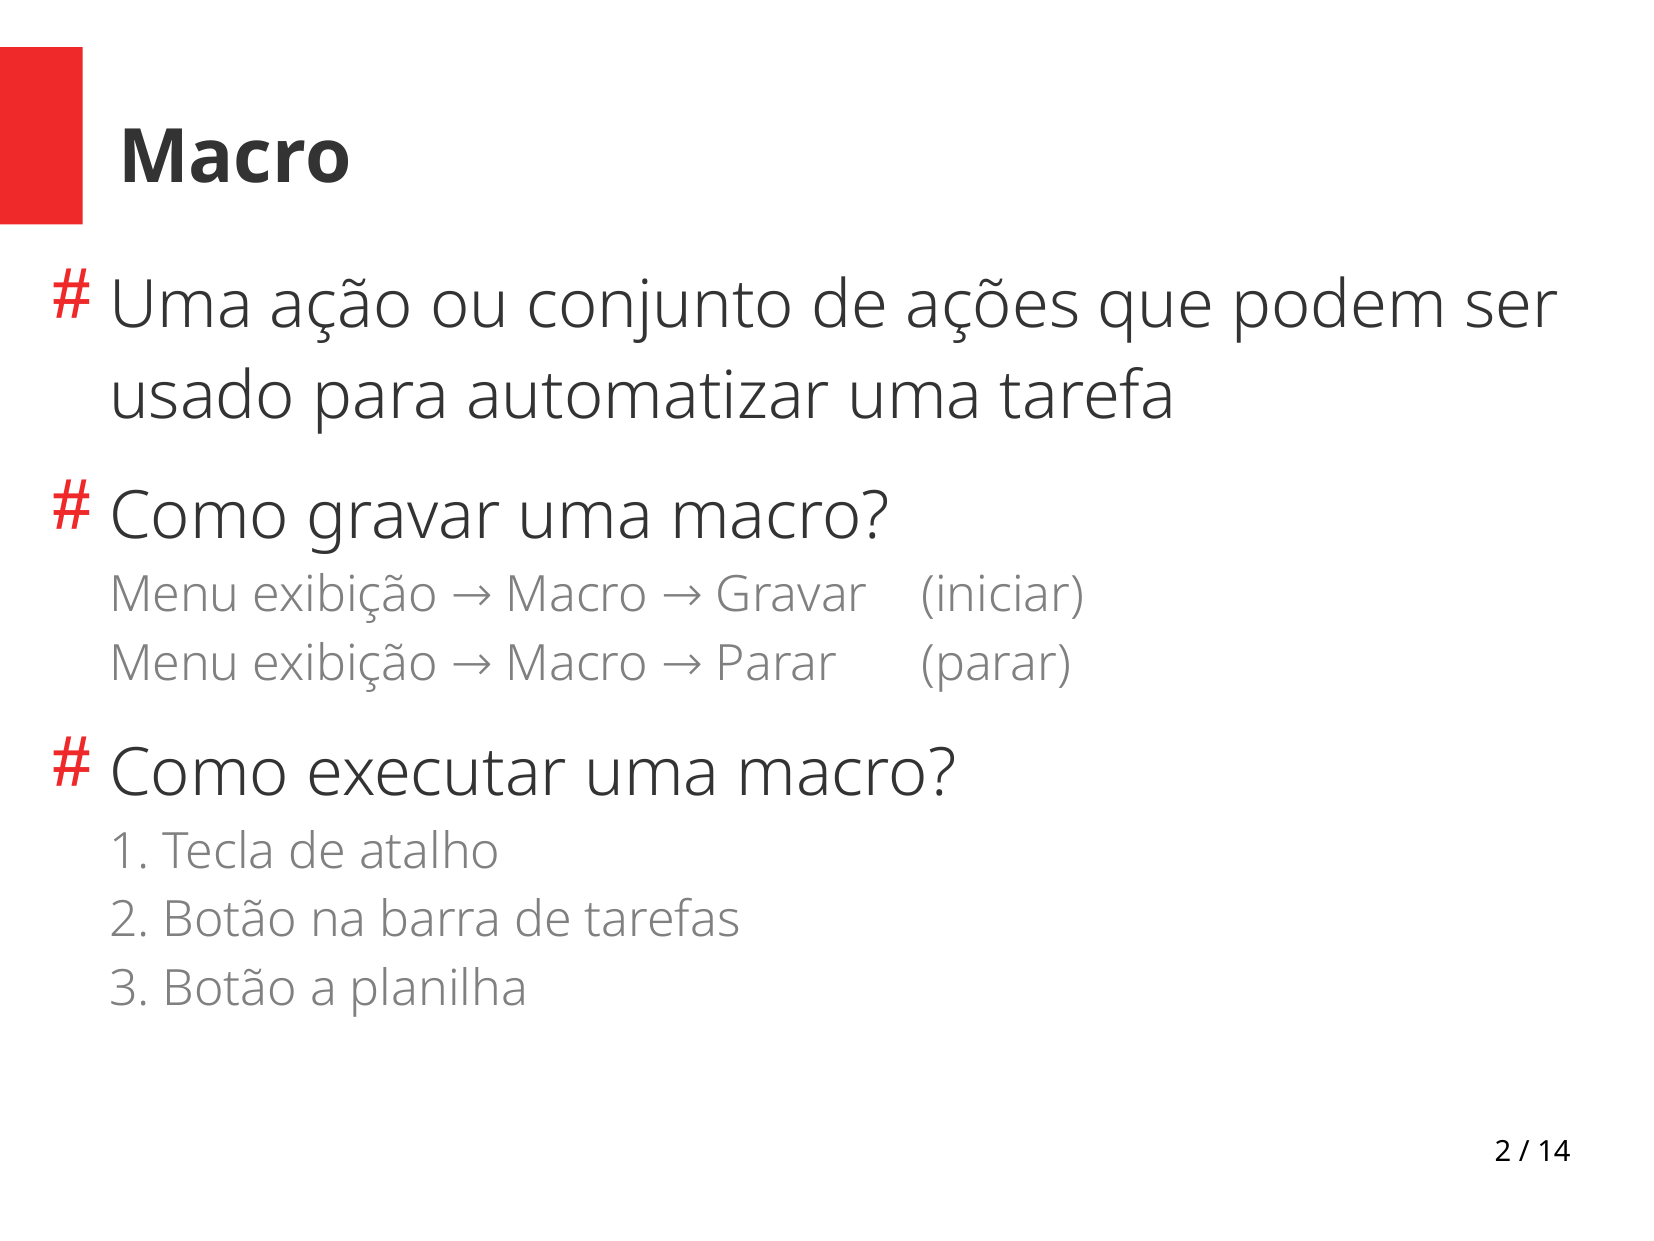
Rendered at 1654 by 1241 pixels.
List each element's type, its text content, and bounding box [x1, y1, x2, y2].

list Uma ação ou conjunto de ações que podem ser usado para automatizar uma tarefa Como gravar uma macro? Menu exibição → Macro → Gravar (iniciar) Menu exibição → Macro → Parar (parar) Como executar uma macro? 1. Tecla de atalho 2. Botão na barra de tarefas 3. Botão a planilha [35, 256, 1607, 1074]
title Macro [118, 49, 1571, 256]
